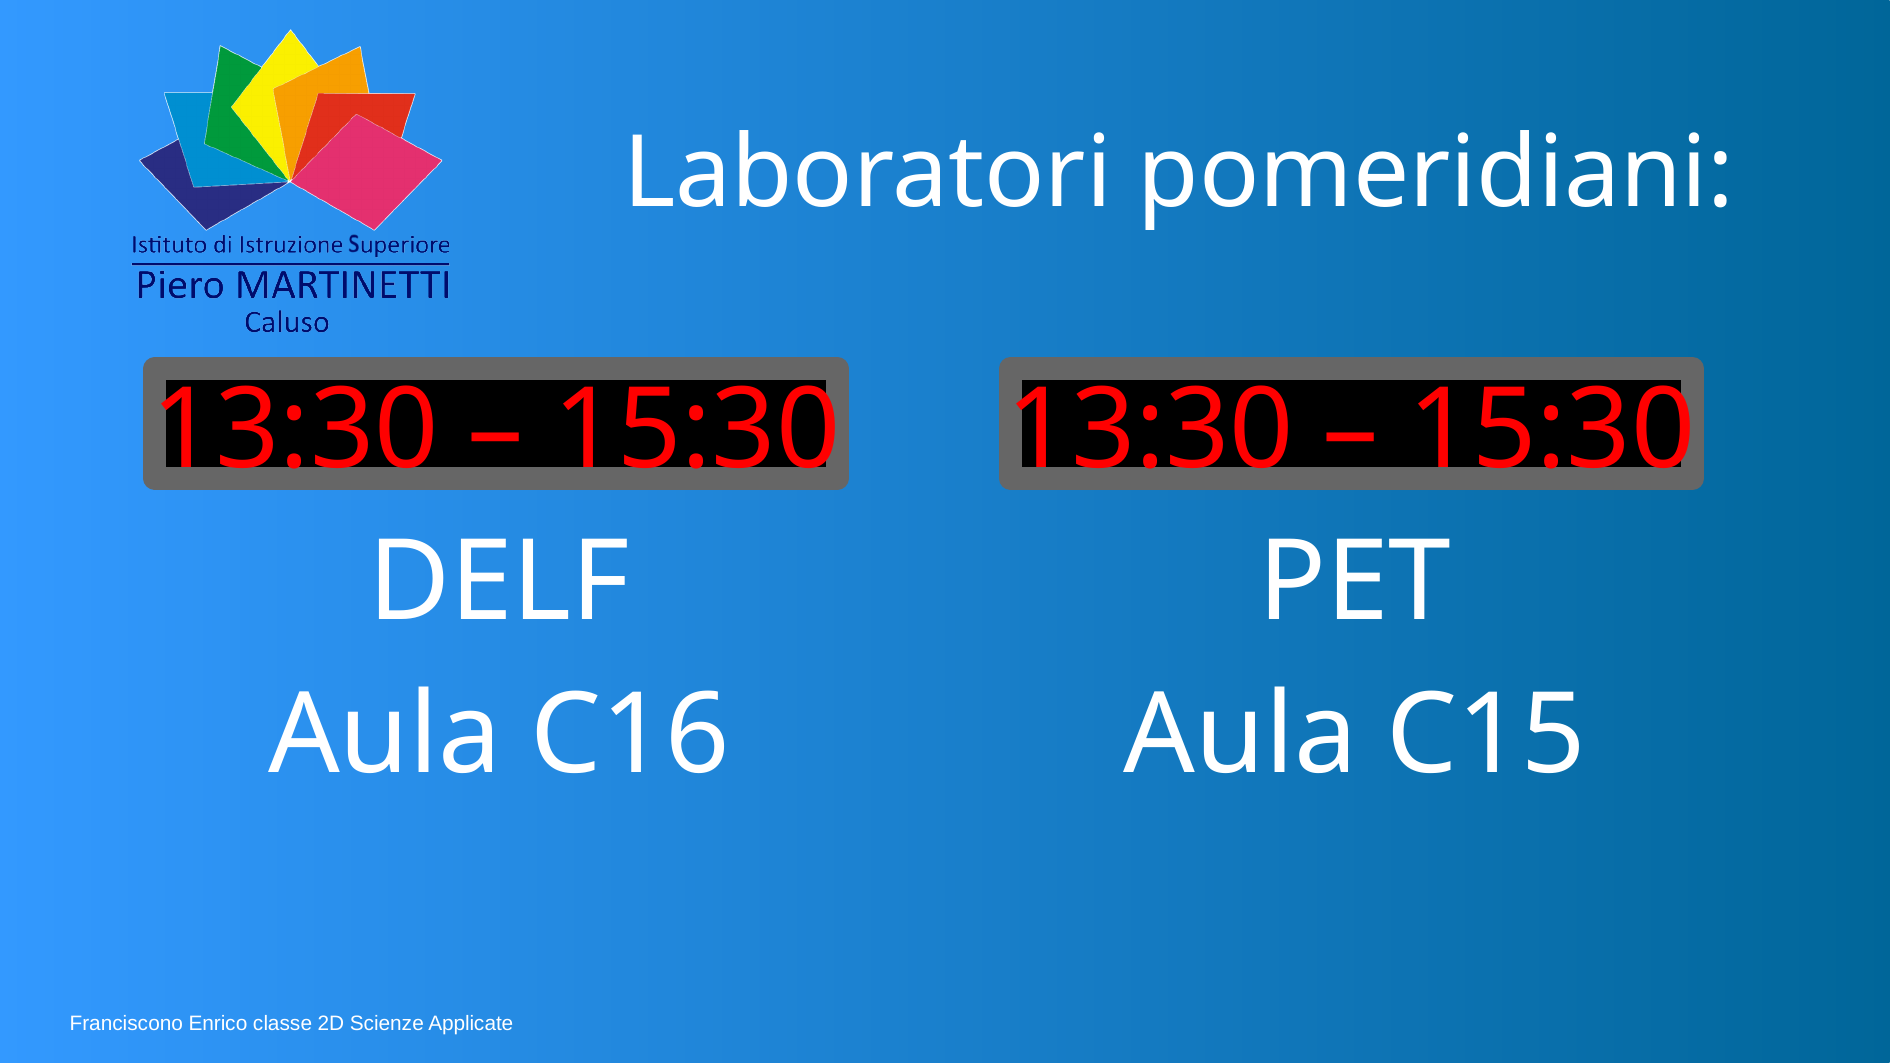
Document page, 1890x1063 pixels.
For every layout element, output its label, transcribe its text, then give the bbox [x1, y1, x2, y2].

picture [0, 23, 591, 355]
text_box PET Aula C15 [607, 491, 1890, 1042]
text_box Franciscono Enrico classe 2D Scienze Applicate [54, 1004, 628, 1063]
text_box 13:30 – 15:30 [154, 368, 838, 479]
text_box DELF Aula C16 [0, 491, 607, 1042]
text_box 13:30 – 15:30 [1010, 368, 1693, 479]
text_box Laboratori pomeridiani: [591, 91, 1861, 338]
